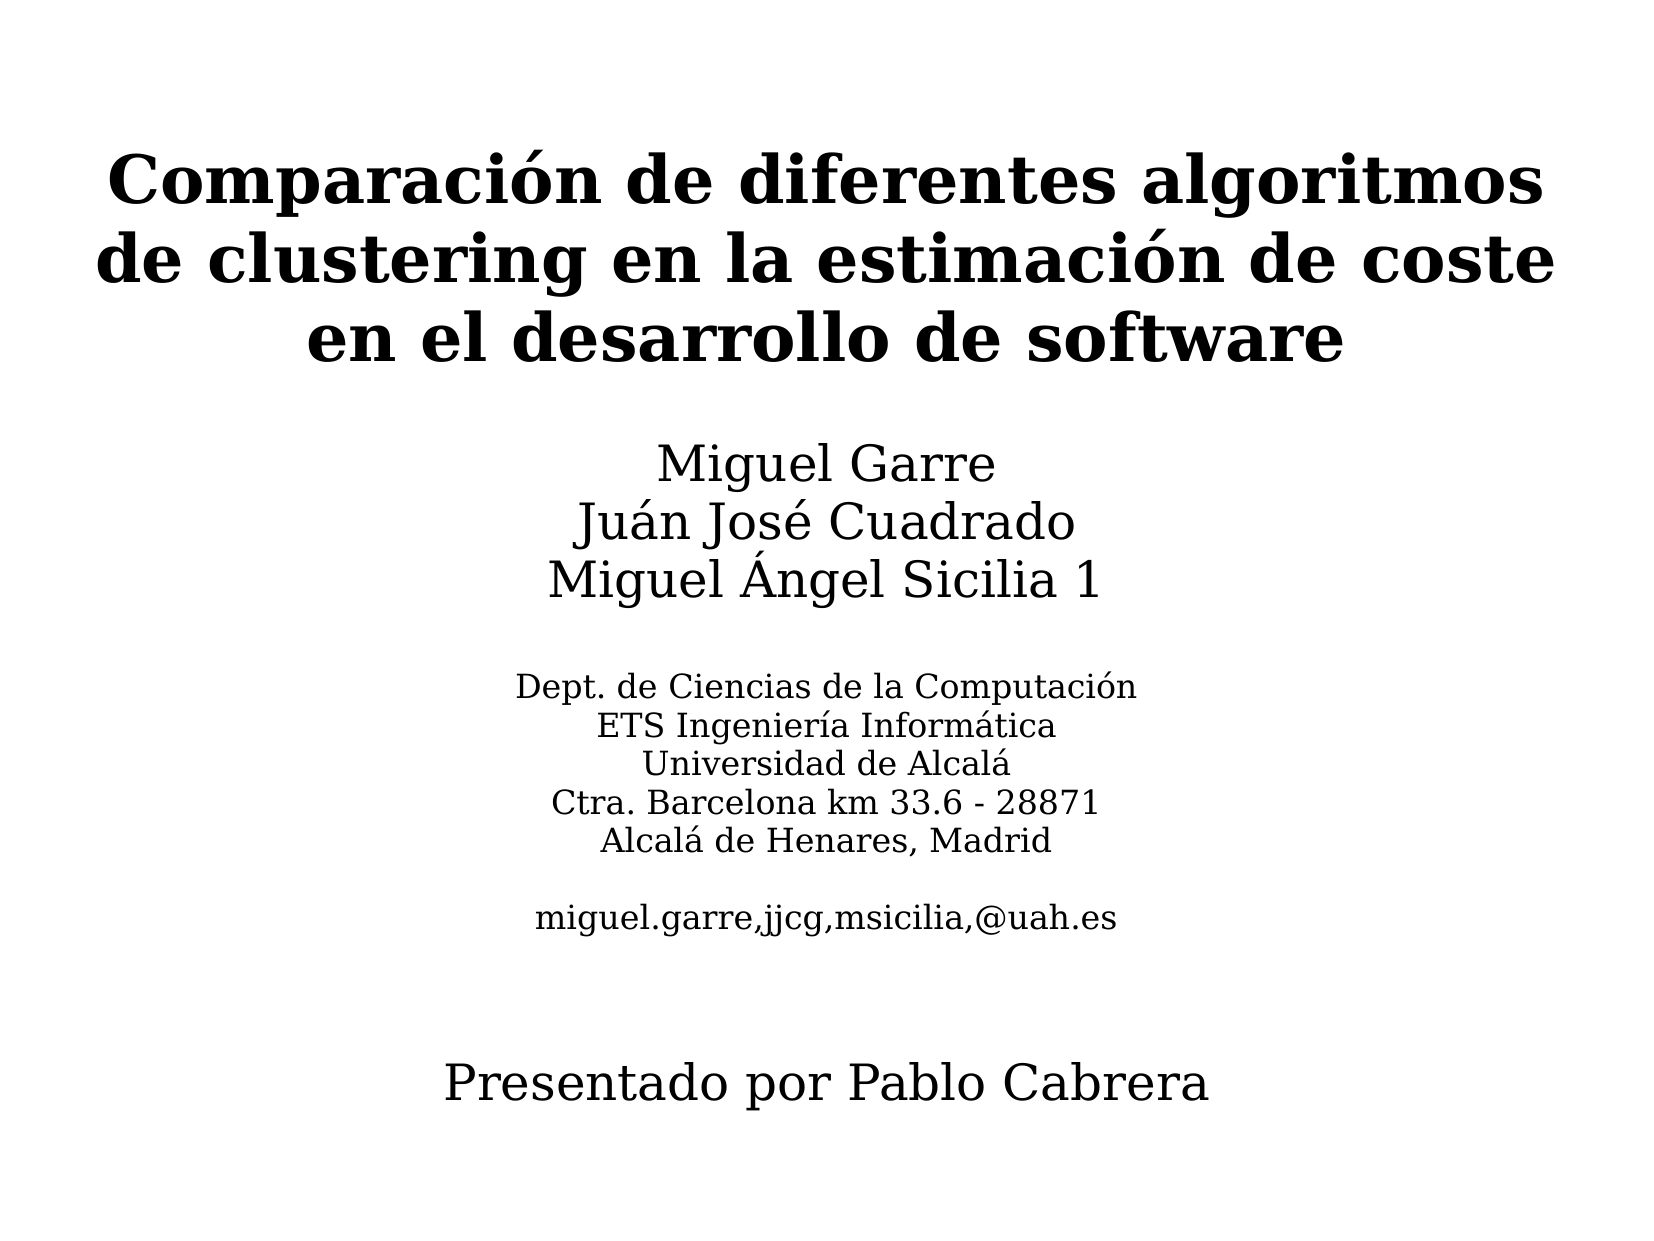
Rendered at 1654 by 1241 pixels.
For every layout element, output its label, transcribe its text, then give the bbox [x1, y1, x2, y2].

title Comparación de diferentes algoritmos de clustering en la estimación de coste en el desarrollo de software Miguel Garre Juán José Cuadrado Miguel Ángel Sicilia 1 Dept. de Ciencias de la Computación ETS Ingeniería Informática Universidad de Alcalá Ctra. Barcelona km 33.6 - 28871 Alcalá de Henares, Madrid miguel.garre,jjcg,msicilia,@uah.es Presentado por Pablo Cabrera [82, 36, 1571, 1217]
